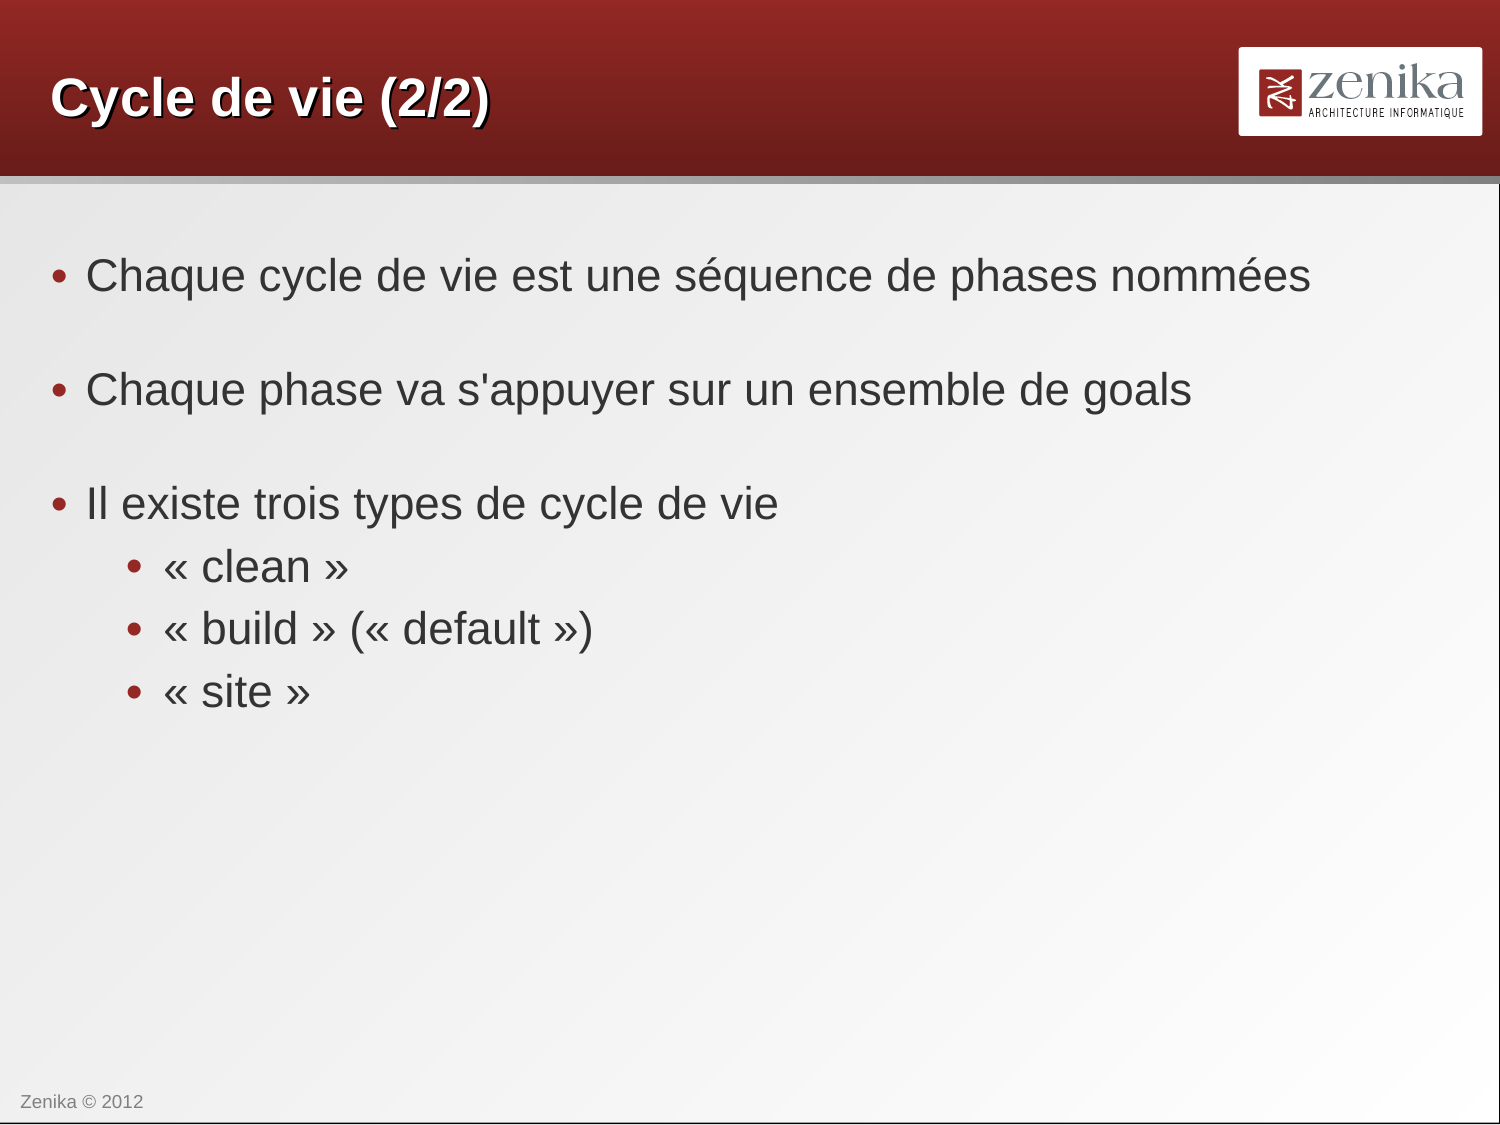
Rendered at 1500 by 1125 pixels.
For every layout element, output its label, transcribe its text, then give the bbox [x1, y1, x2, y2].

title Cycle de vie (2/2) [50, 15, 1206, 180]
picture [1257, 58, 1464, 125]
list Chaque cycle de vie est une séquence de phases nommées Chaque phase va s'appuyer sur un ensemble de goals Il existe trois types de cycle de vie « clean » « build » (« default ») « site » [50, 249, 1435, 1079]
